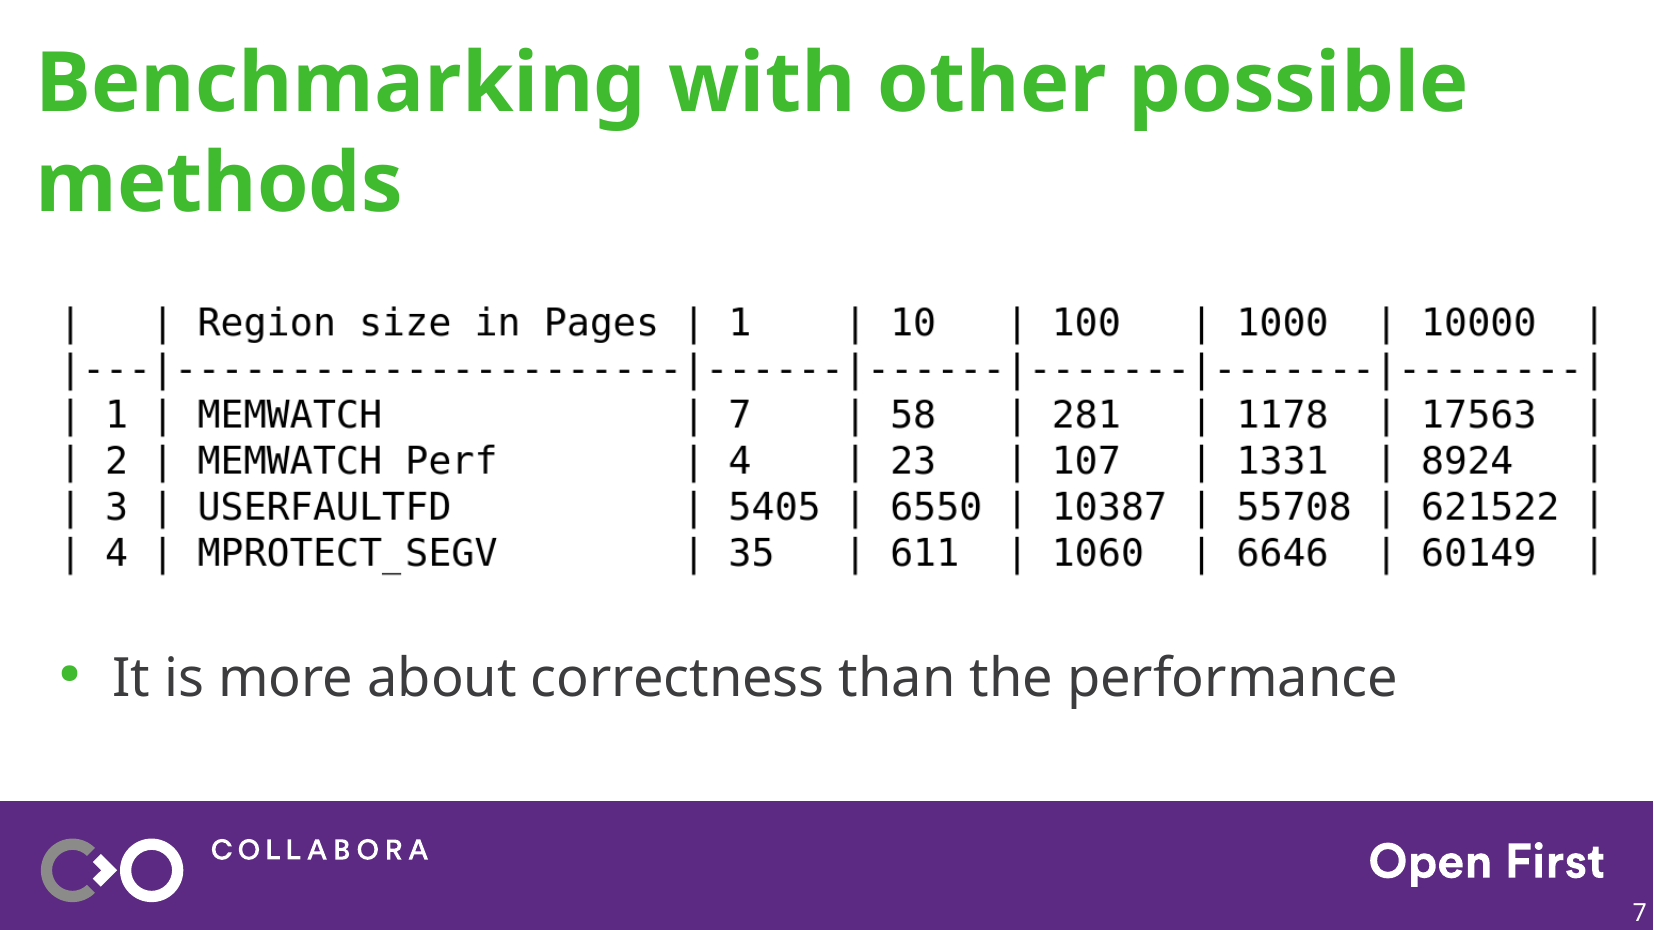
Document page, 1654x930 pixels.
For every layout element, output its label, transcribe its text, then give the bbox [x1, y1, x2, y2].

list It is more about correctness than the performance [41, 240, 1613, 804]
title Benchmarking with other possible methods [35, 28, 1608, 192]
picture [61, 299, 1603, 584]
